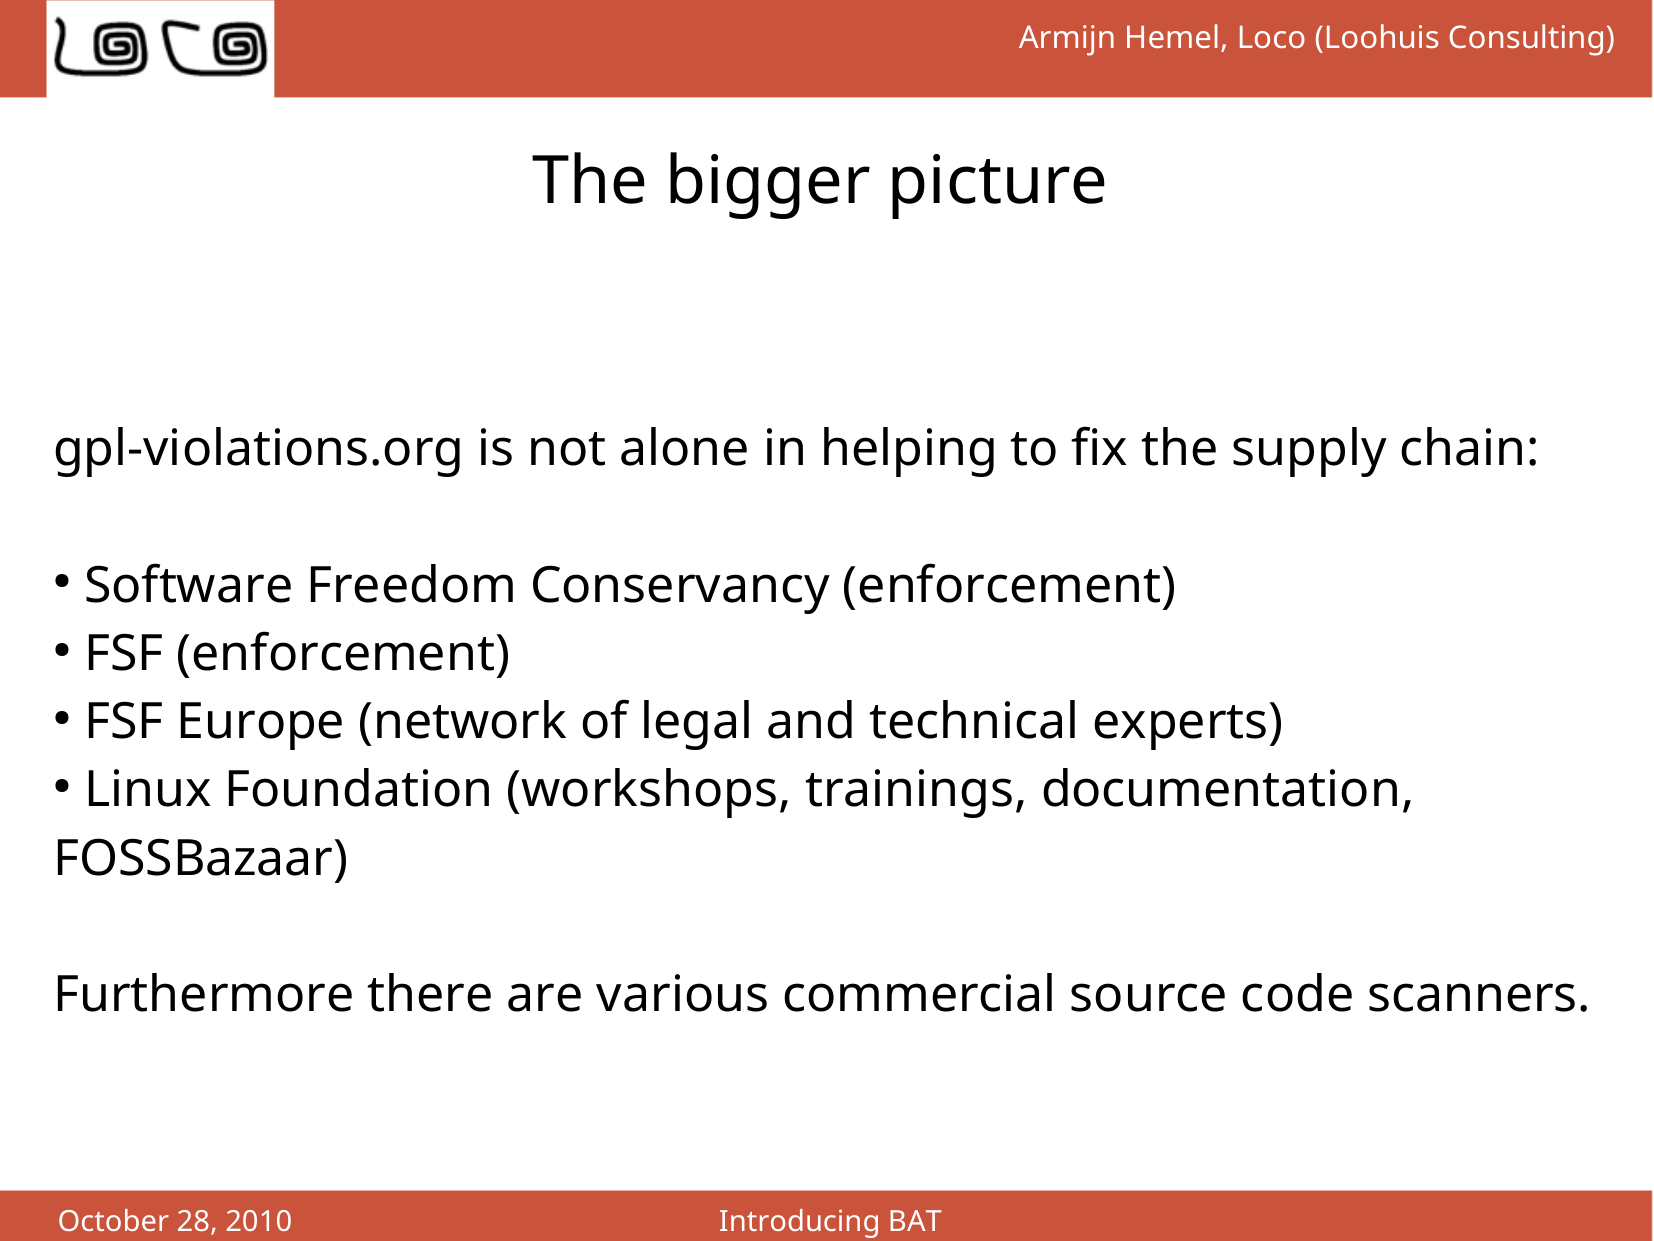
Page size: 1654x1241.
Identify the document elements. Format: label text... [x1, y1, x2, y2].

picture [0, 0, 1654, 1241]
subtitle gpl-violations.org is not alone in helping to fix the supply chain: Software Freedom Conservancy (enforcement) FSF (enforcement) FSF Europe (network of legal and technical experts) Linux Foundation (workshops, trainings, documentation, FOSSBazaar) Furthermore there are various commercial source code scanners. [53, 265, 1595, 1173]
title The bigger picture [47, 125, 1595, 229]
